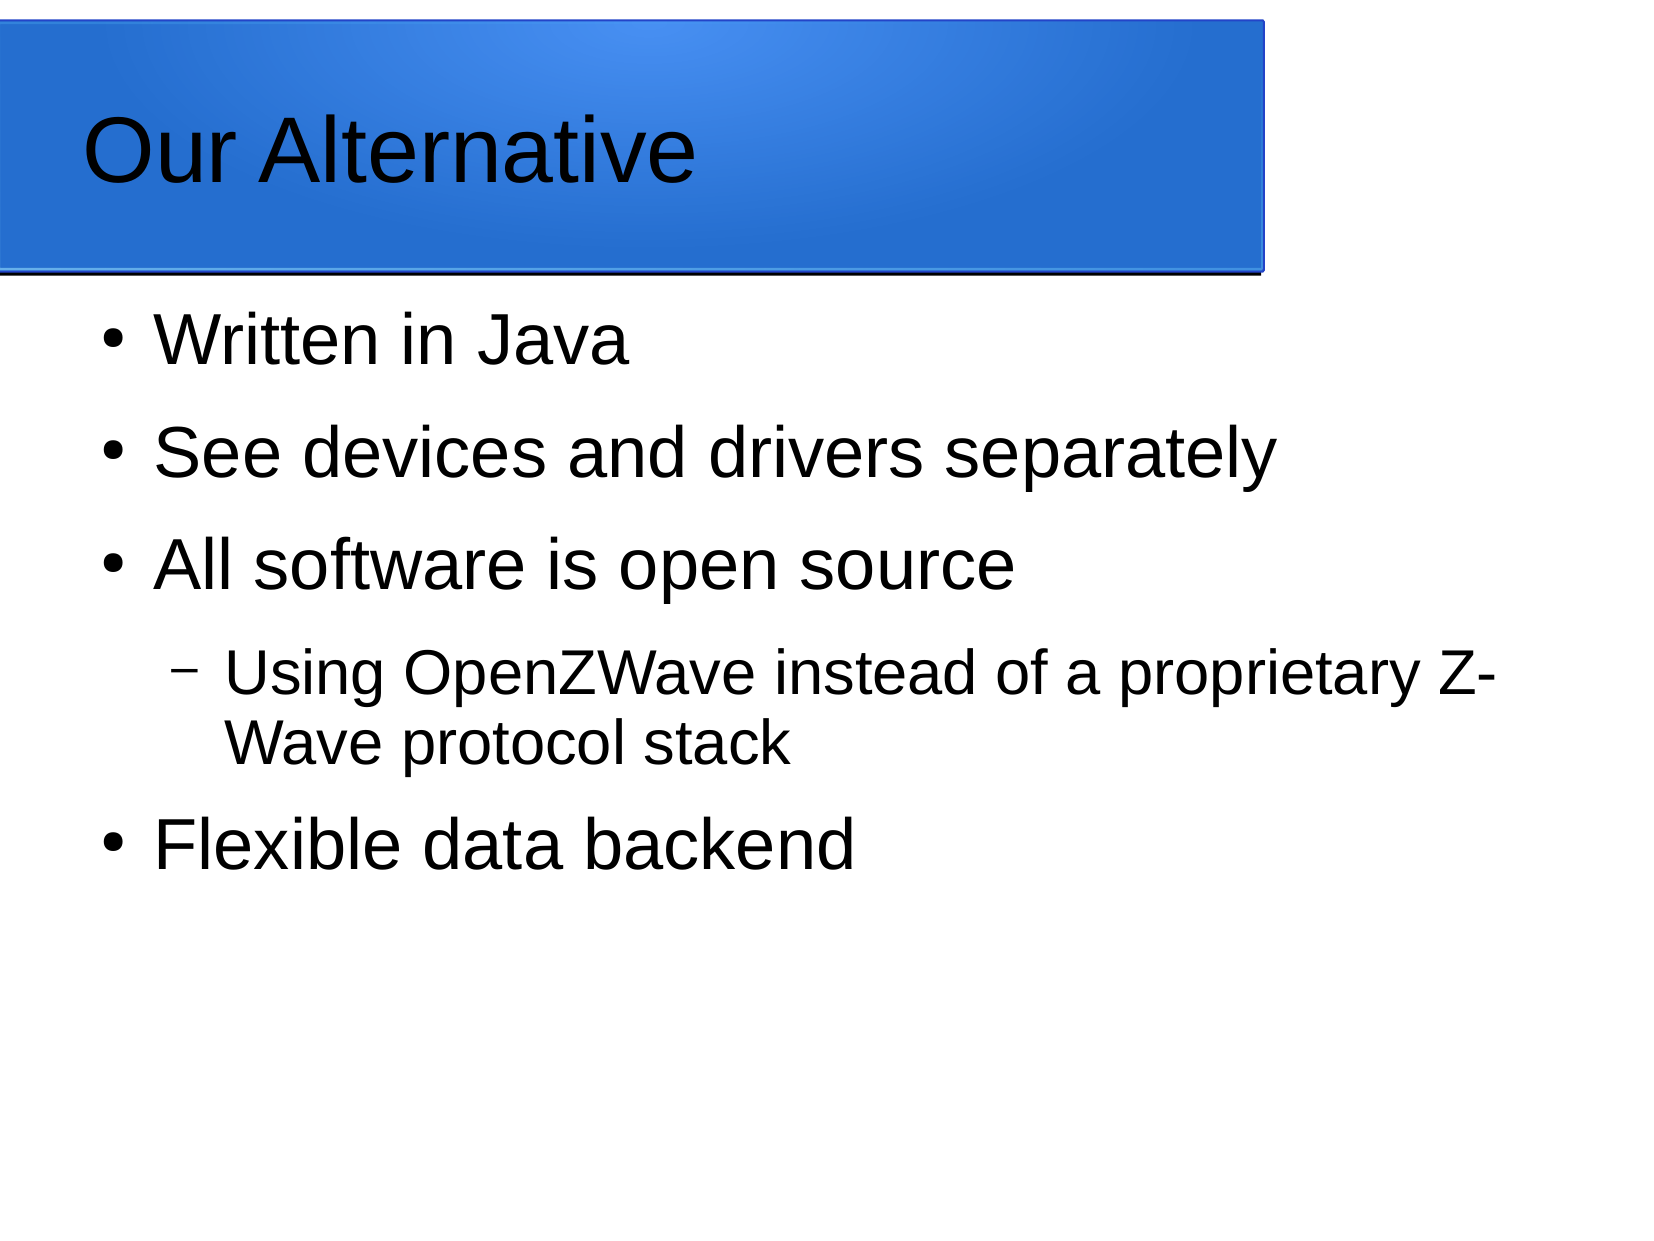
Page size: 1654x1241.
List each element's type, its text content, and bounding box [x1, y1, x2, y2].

list Written in Java See devices and drivers separately All software is open source Using OpenZWave instead of a proprietary Z-Wave protocol stack Flexible data backend [82, 299, 1571, 1019]
title Our Alternative [82, 47, 1235, 252]
